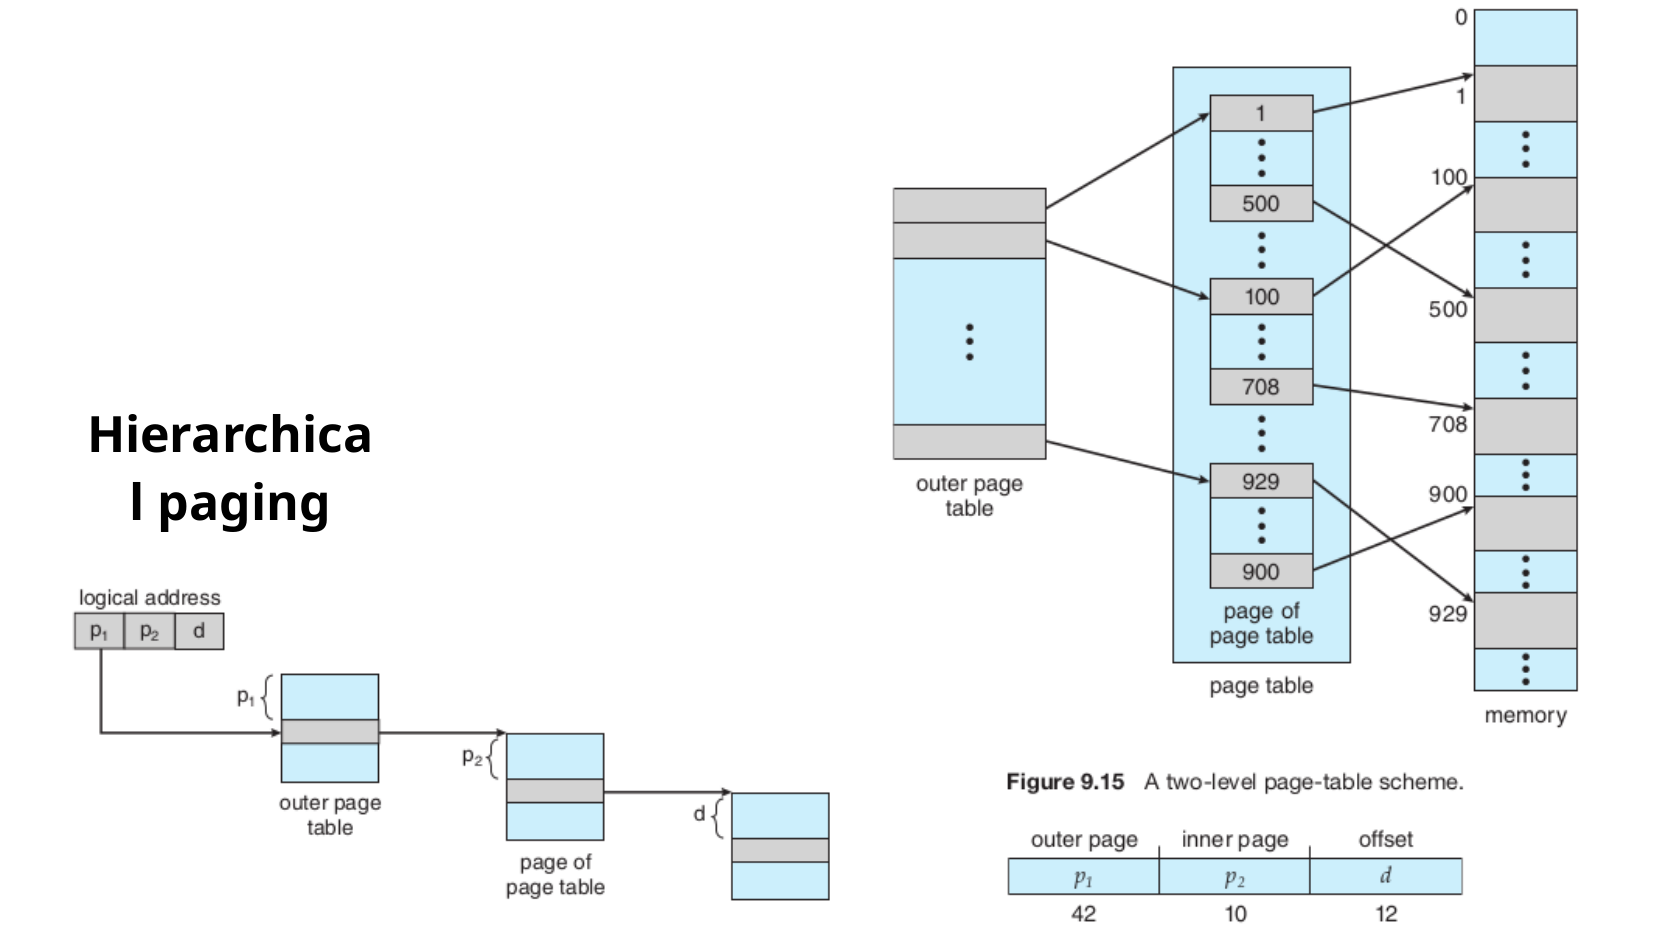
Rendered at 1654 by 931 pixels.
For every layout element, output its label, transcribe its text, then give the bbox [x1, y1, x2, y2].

picture [23, 0, 1654, 931]
title Hierarchical paging [82, 37, 378, 555]
